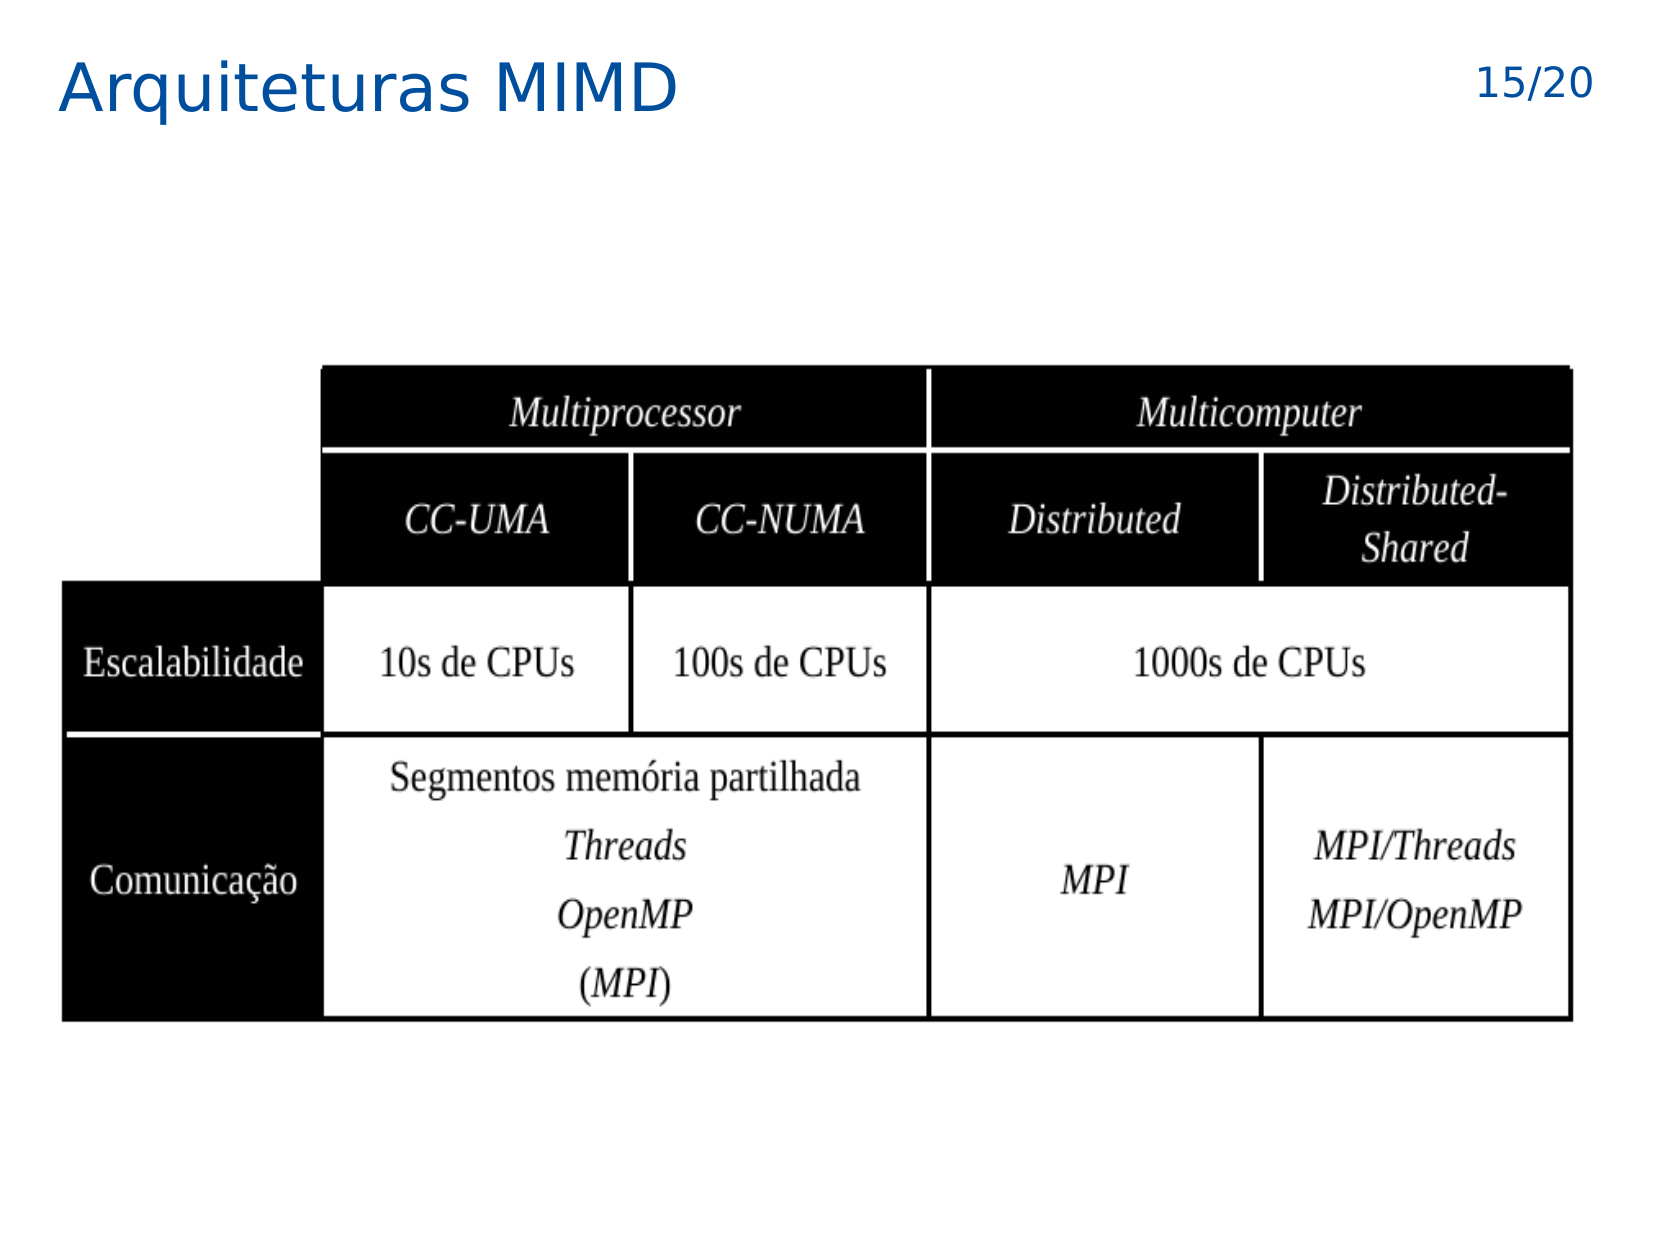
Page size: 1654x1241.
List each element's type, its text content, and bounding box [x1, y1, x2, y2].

title Arquiteturas MIMD [59, 29, 1625, 148]
picture [59, 358, 1580, 1026]
